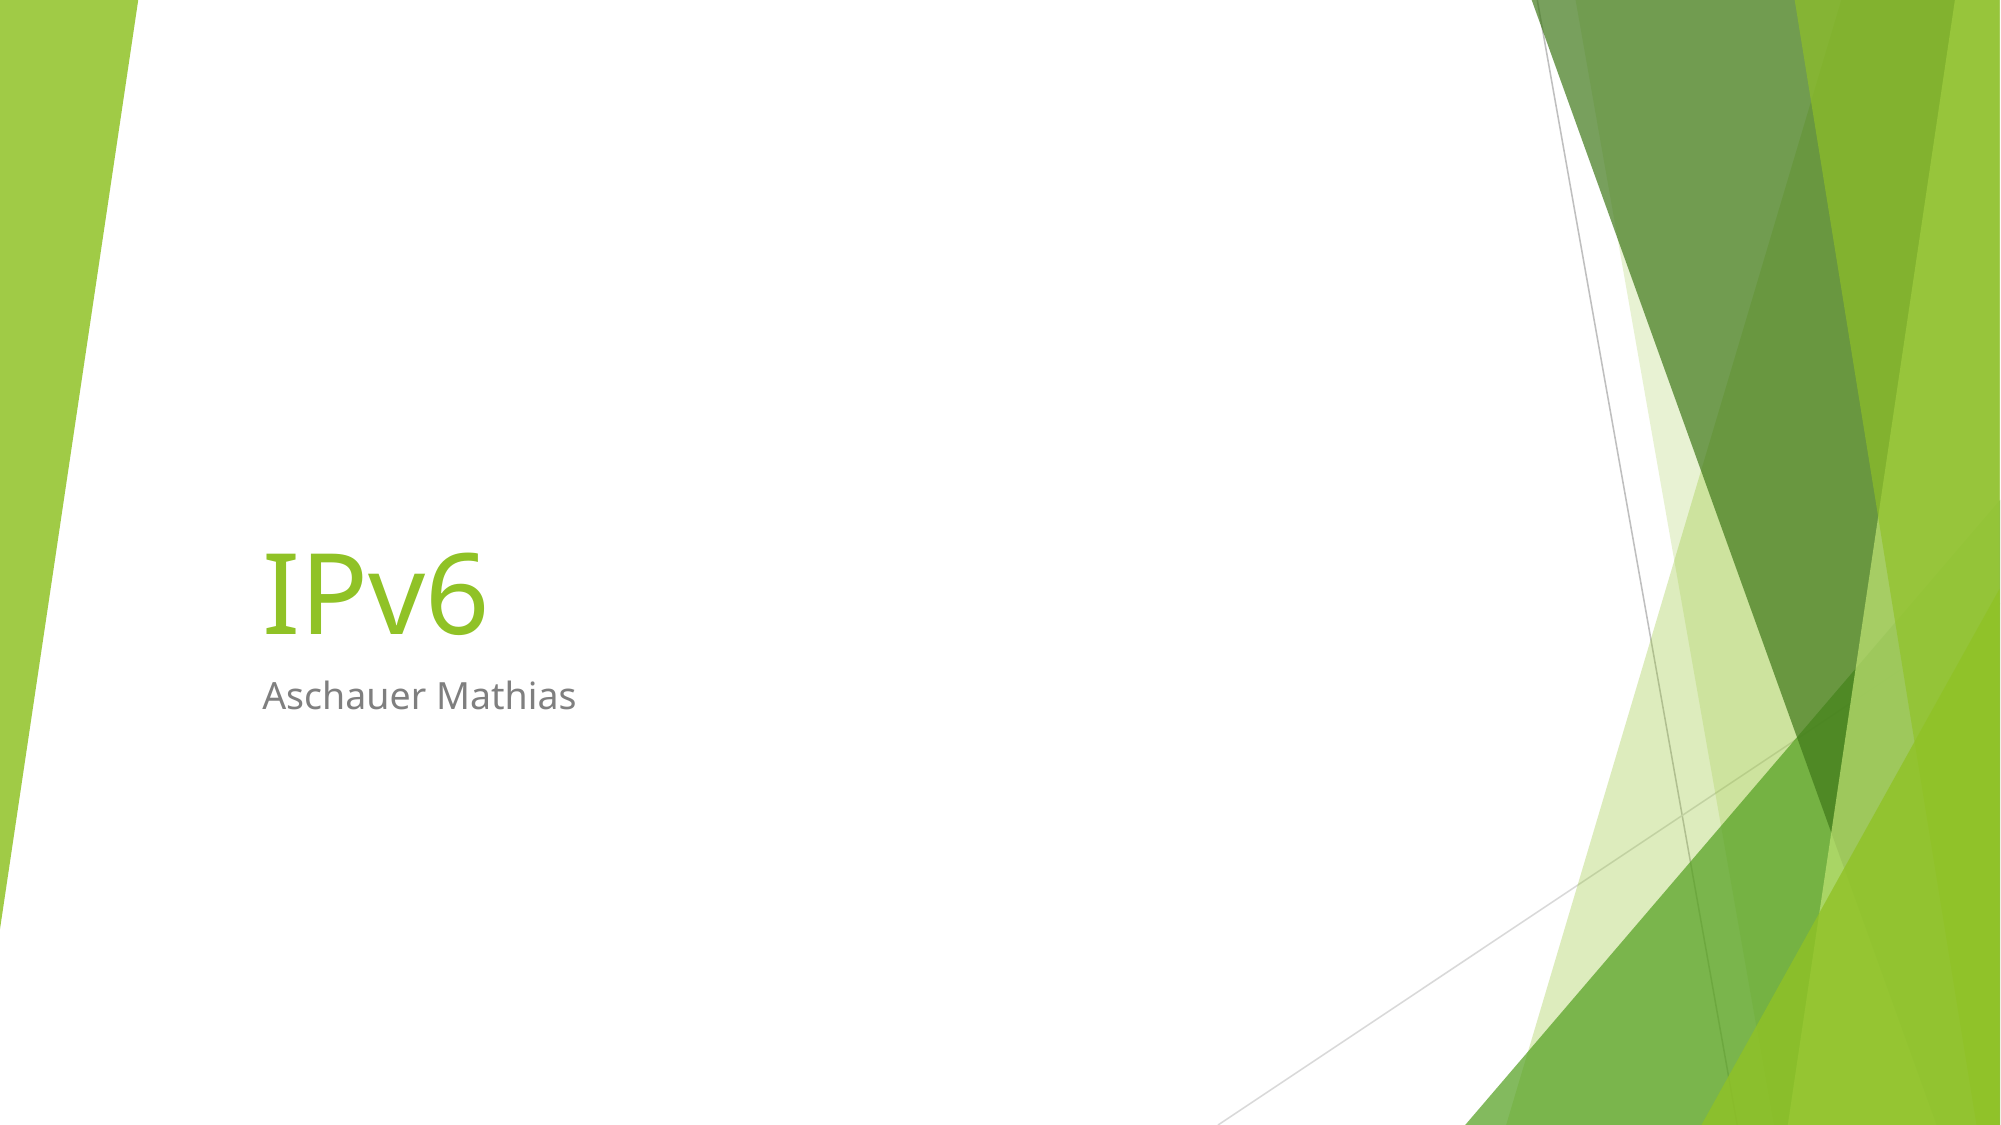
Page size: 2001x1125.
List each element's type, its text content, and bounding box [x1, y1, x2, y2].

subtitle Aschauer Mathias [247, 664, 1522, 845]
title IPv6 [247, 394, 1522, 664]
